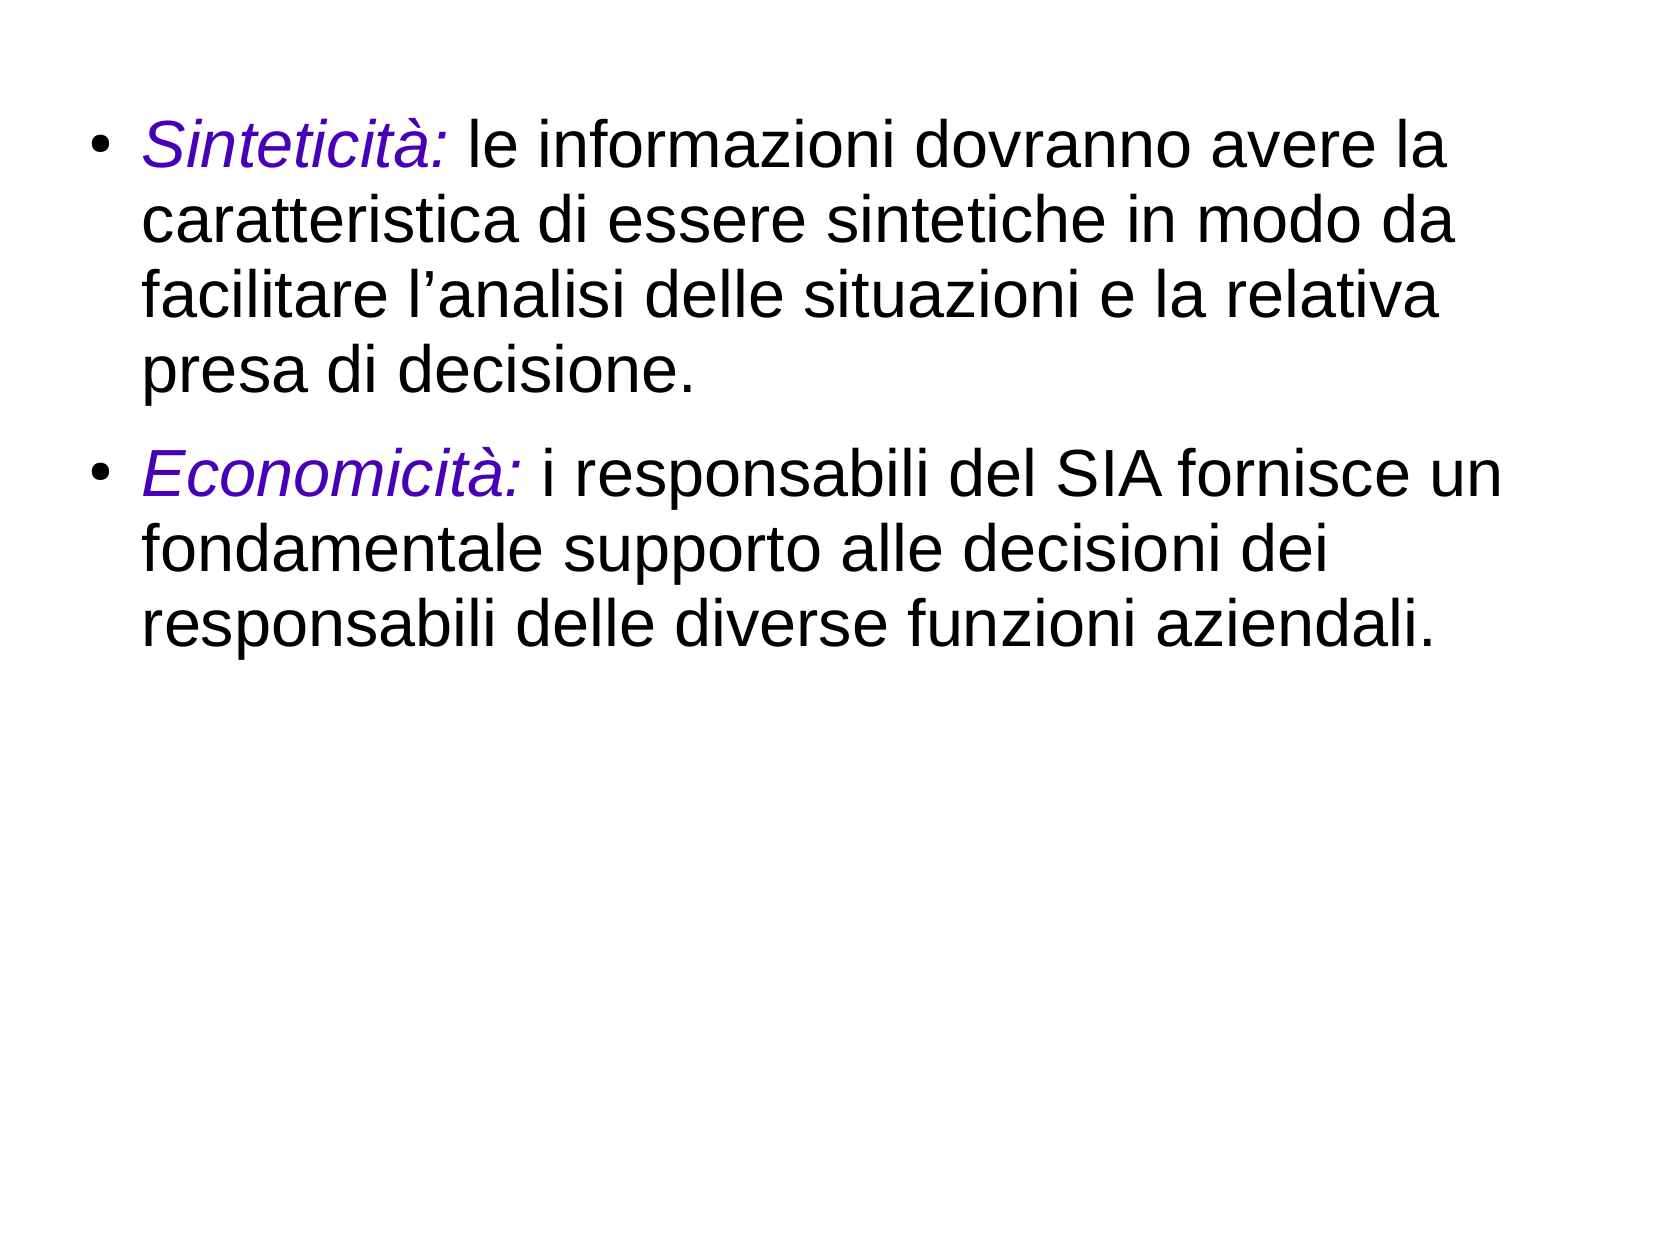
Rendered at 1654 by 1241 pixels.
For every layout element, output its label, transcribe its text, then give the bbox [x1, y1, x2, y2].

list Sinteticità: le informazioni dovranno avere la caratteristica di essere sintetiche in modo da facilitare l’analisi delle situazioni e la relativa presa di decisione. Economicità: i responsabili del SIA fornisce un fondamentale supporto alle decisioni dei responsabili delle diverse funzioni aziendali. [70, 107, 1560, 1146]
